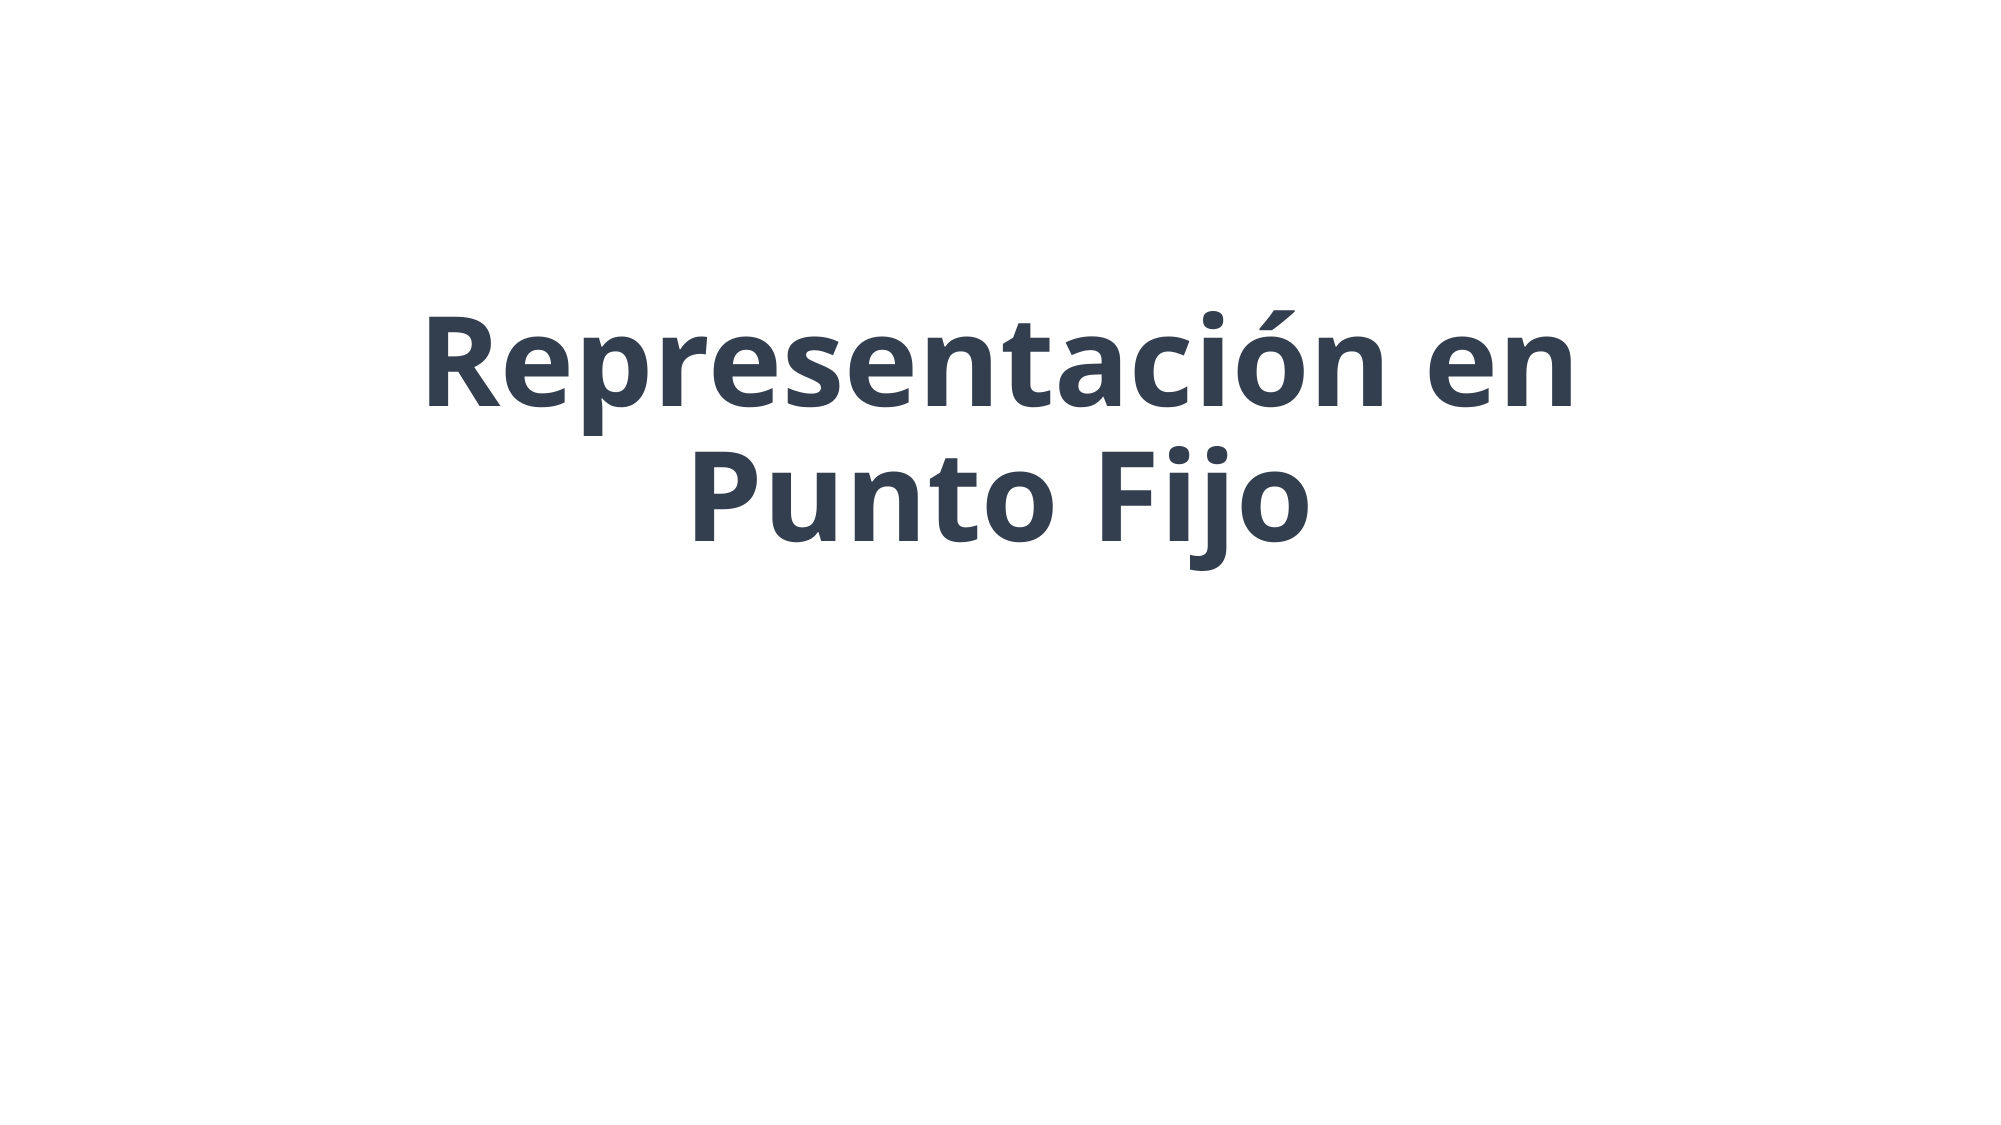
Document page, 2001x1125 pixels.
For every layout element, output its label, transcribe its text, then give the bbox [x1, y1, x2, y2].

title Representación en Punto Fijo [249, 184, 1750, 576]
